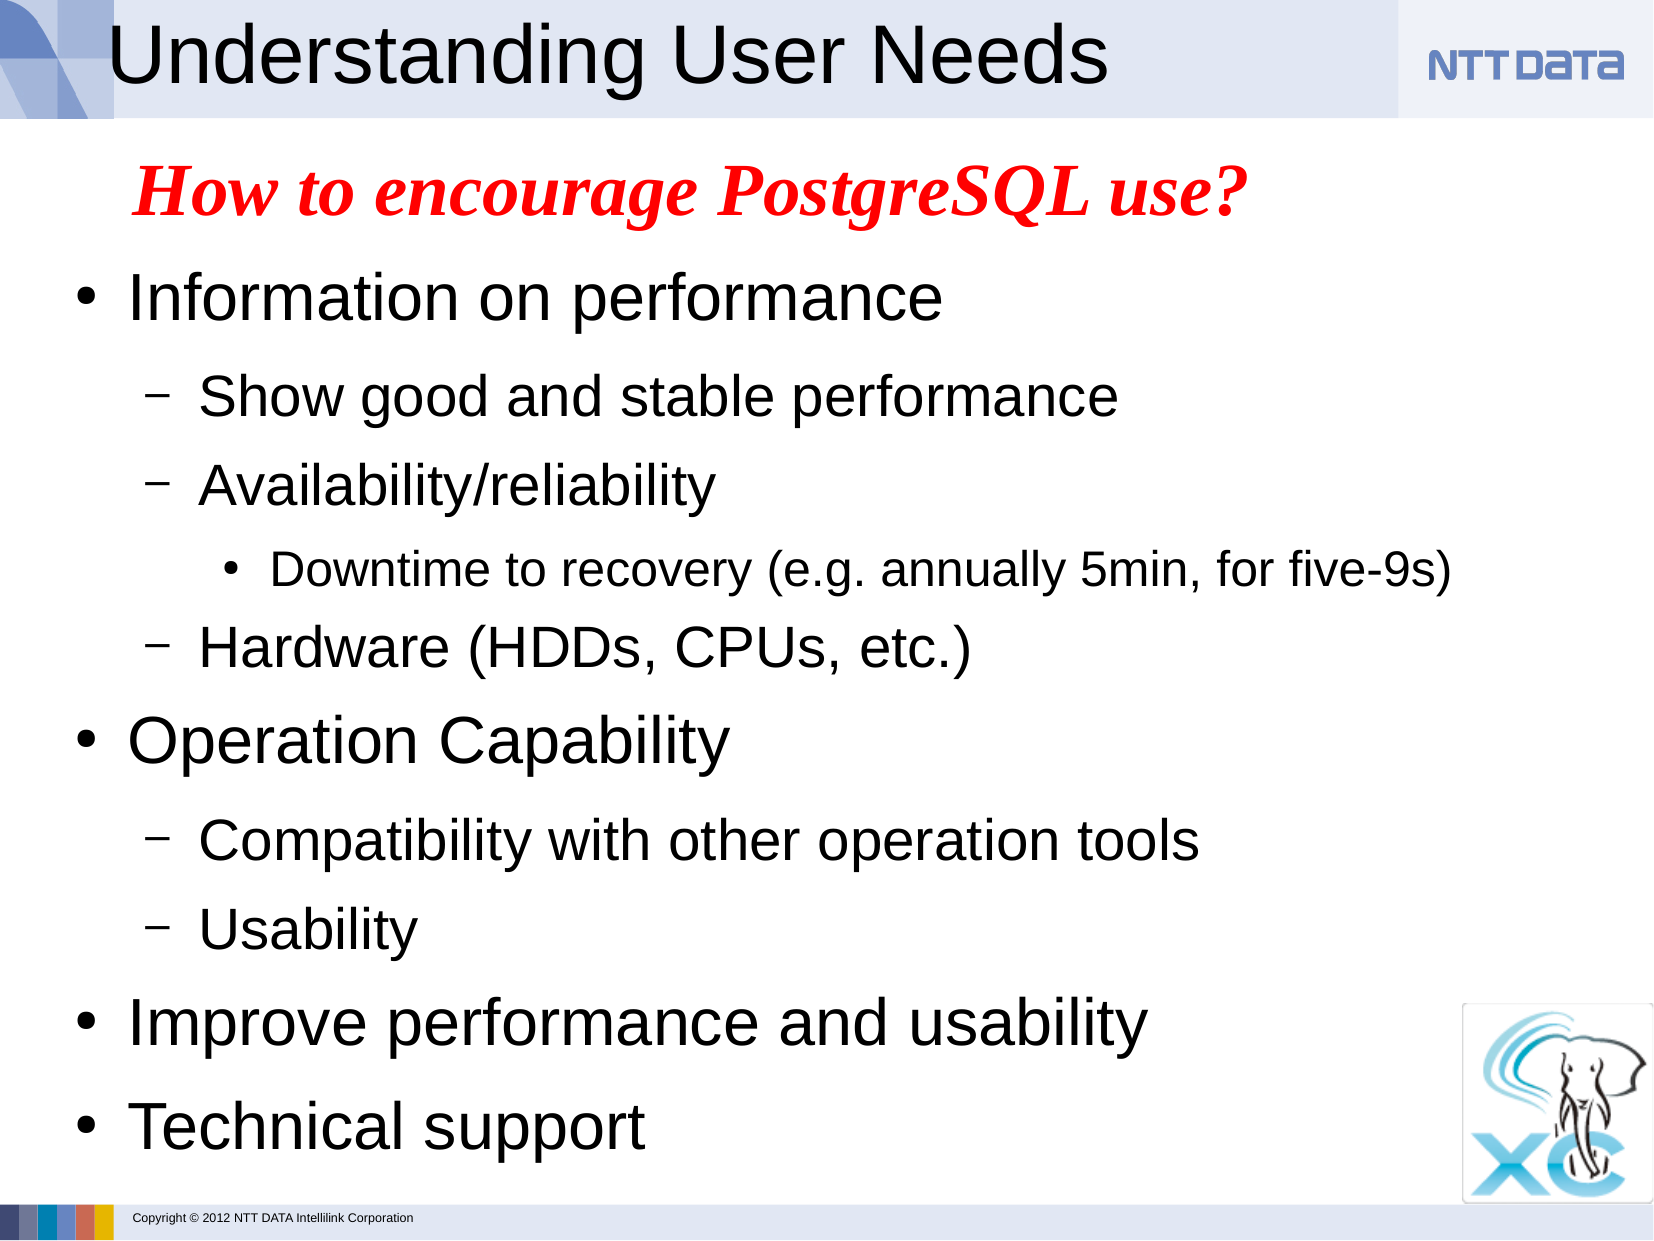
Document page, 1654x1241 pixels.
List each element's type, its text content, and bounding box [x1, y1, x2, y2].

list Information on performance Show good and stable performance Availability/reliability Downtime to recovery (e.g. annually 5min, for five-9s) Hardware (HDDs, CPUs, etc.) Operation Capability Compatibility with other operation tools Usability Improve performance and usability Technical support [56, 259, 1512, 1170]
title Understanding User Needs [106, 7, 1399, 101]
picture [0, 0, 114, 119]
picture [1429, 50, 1624, 80]
picture [1462, 1003, 1654, 1204]
text_box How to encourage PostgreSQL use? [118, 141, 1418, 232]
